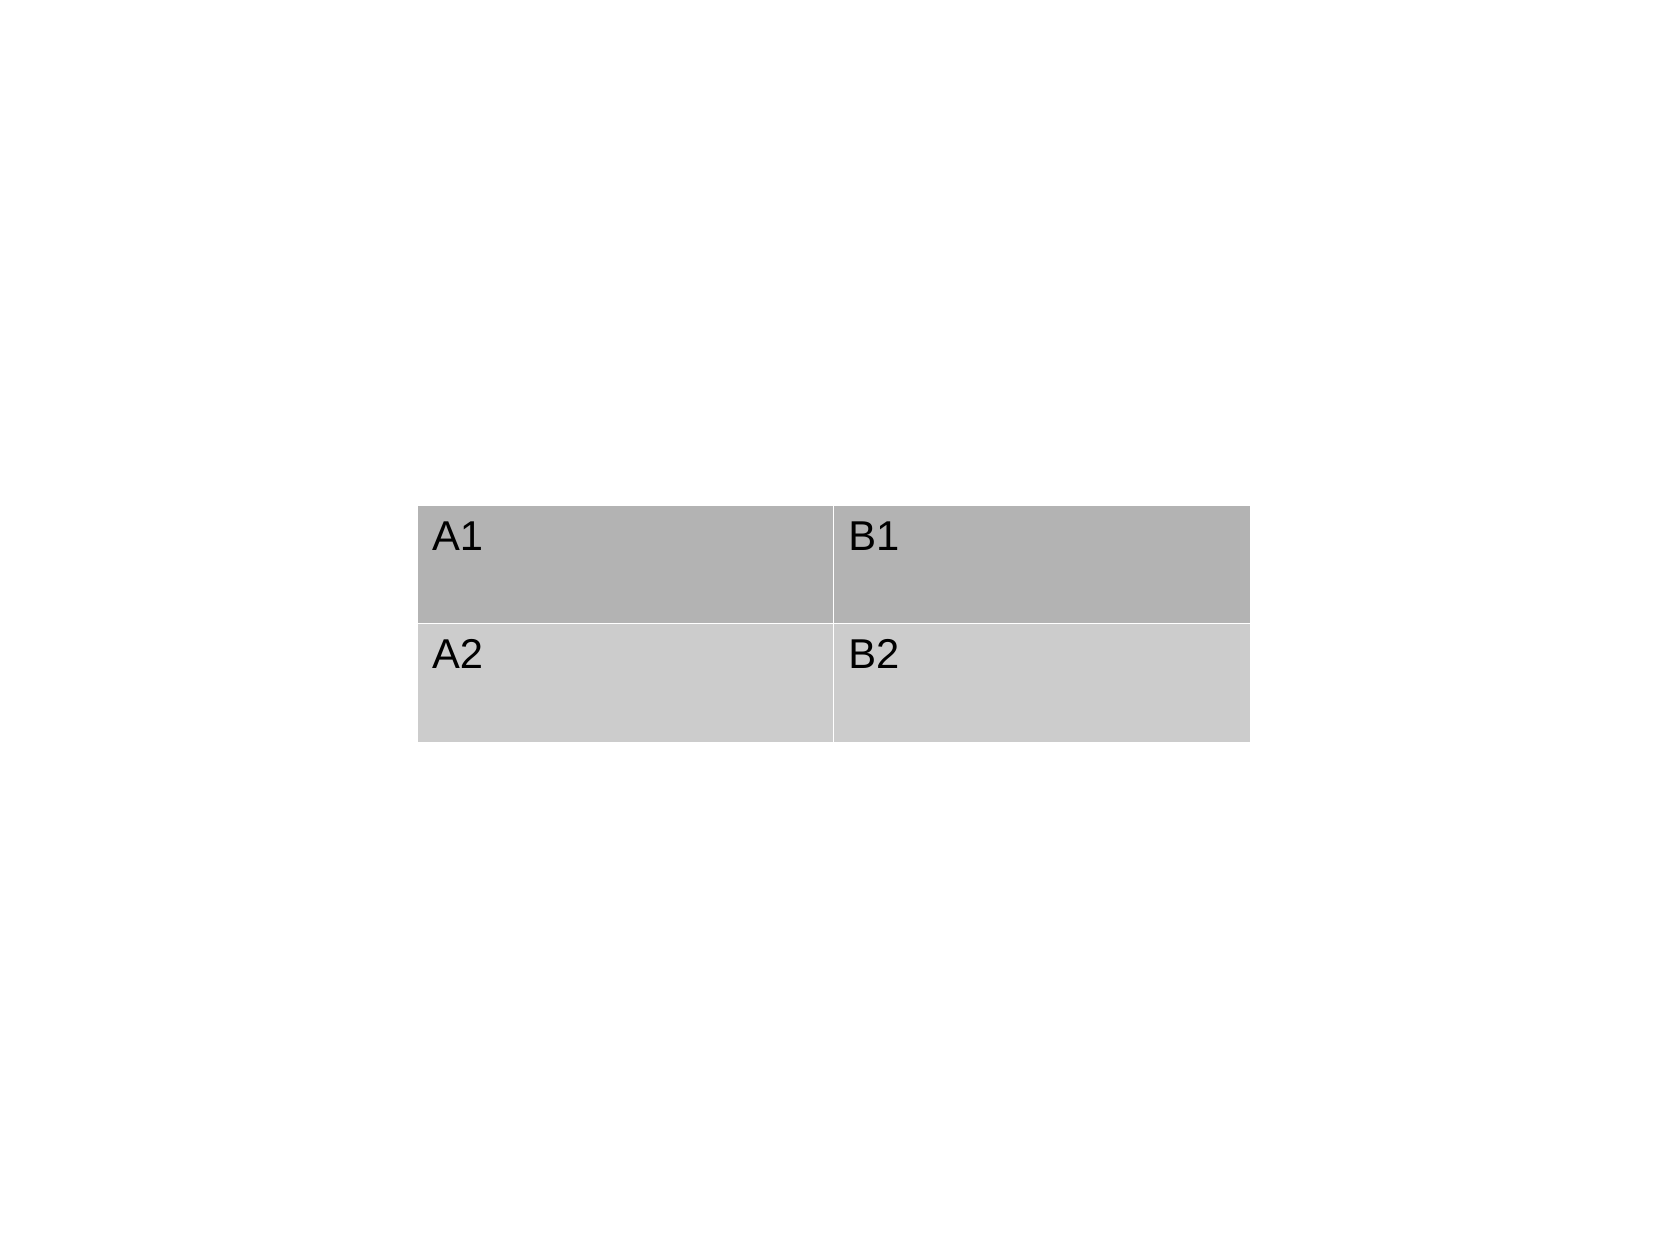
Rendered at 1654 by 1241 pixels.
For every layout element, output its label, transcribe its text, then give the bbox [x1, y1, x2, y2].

table_header B1 [834, 506, 1250, 623]
table_header A1 [418, 506, 833, 623]
table_cell B2 [834, 624, 1250, 742]
table_cell A2 [418, 624, 833, 742]
